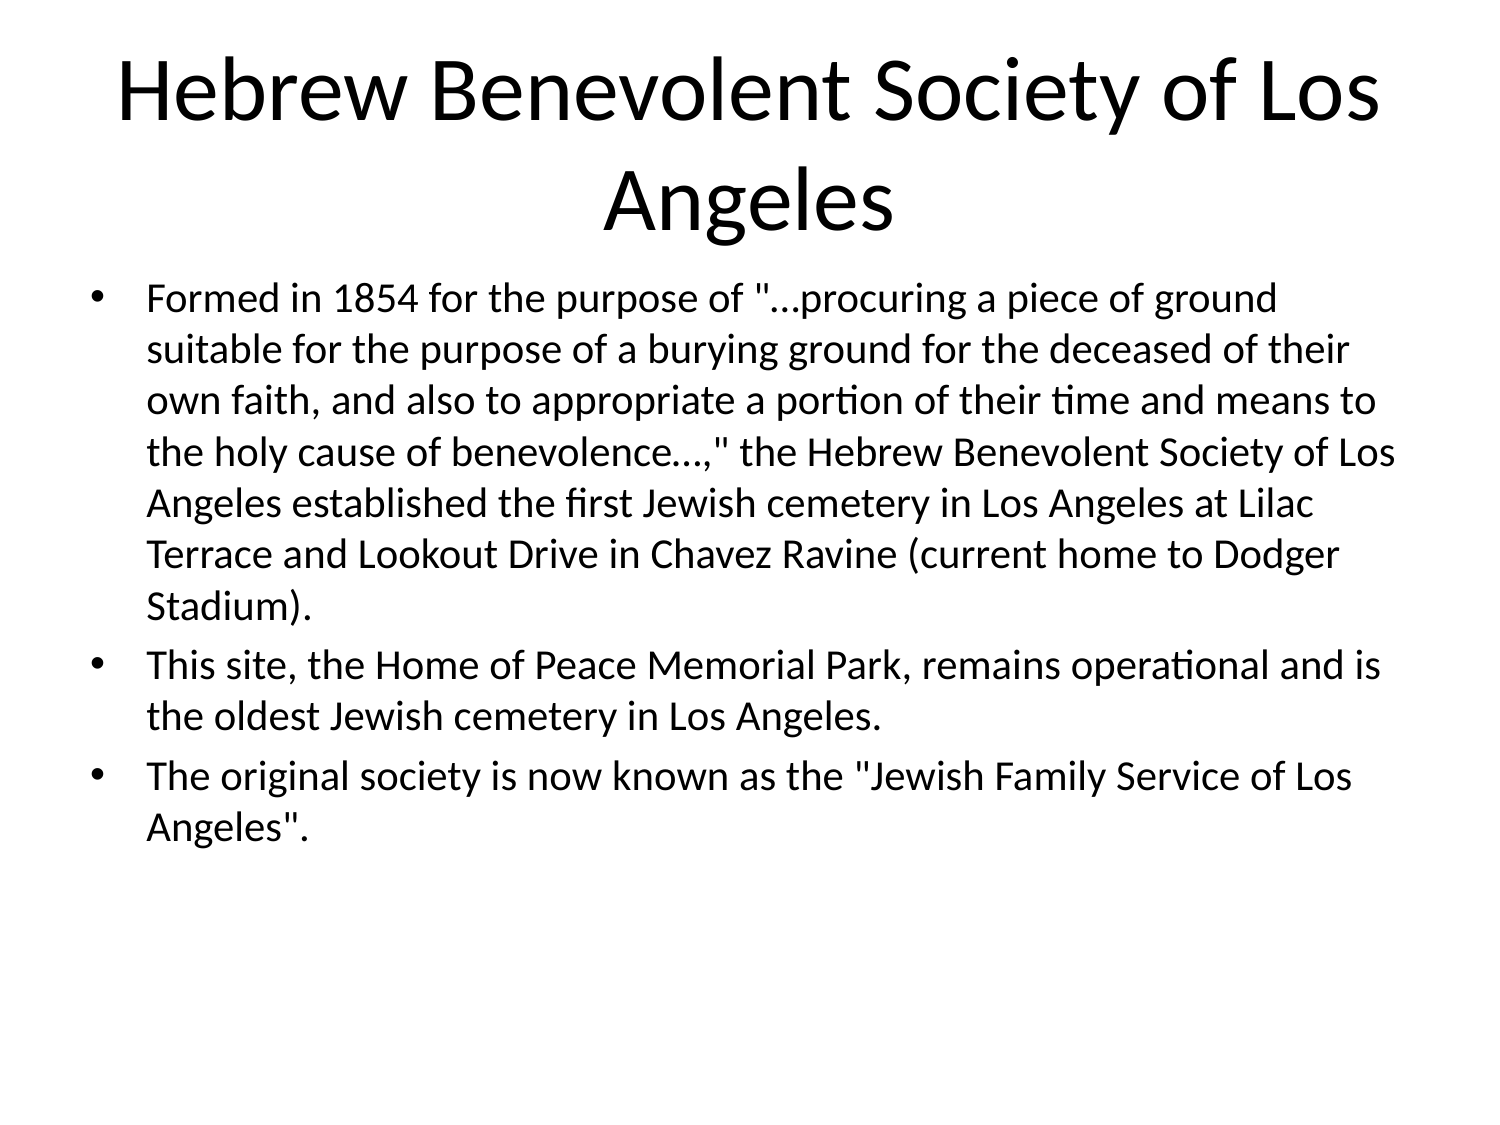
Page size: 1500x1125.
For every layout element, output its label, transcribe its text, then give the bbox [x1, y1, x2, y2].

list Formed in 1854 for the purpose of "…procuring a piece of ground suitable for the purpose of a burying ground for the deceased of their own faith, and also to appropriate a portion of their time and means to the holy cause of benevolence…," the Hebrew Benevolent Society of Los Angeles established the first Jewish cemetery in Los Angeles at Lilac Terrace and Lookout Drive in Chavez Ravine (current home to Dodger Stadium). This site, the Home of Peace Memorial Park, remains operational and is the oldest Jewish cemetery in Los Angeles. The original society is now known as the "Jewish Family Service of Los Angeles". [75, 262, 1425, 1005]
title Hebrew Benevolent Society of Los Angeles [75, 45, 1425, 233]
